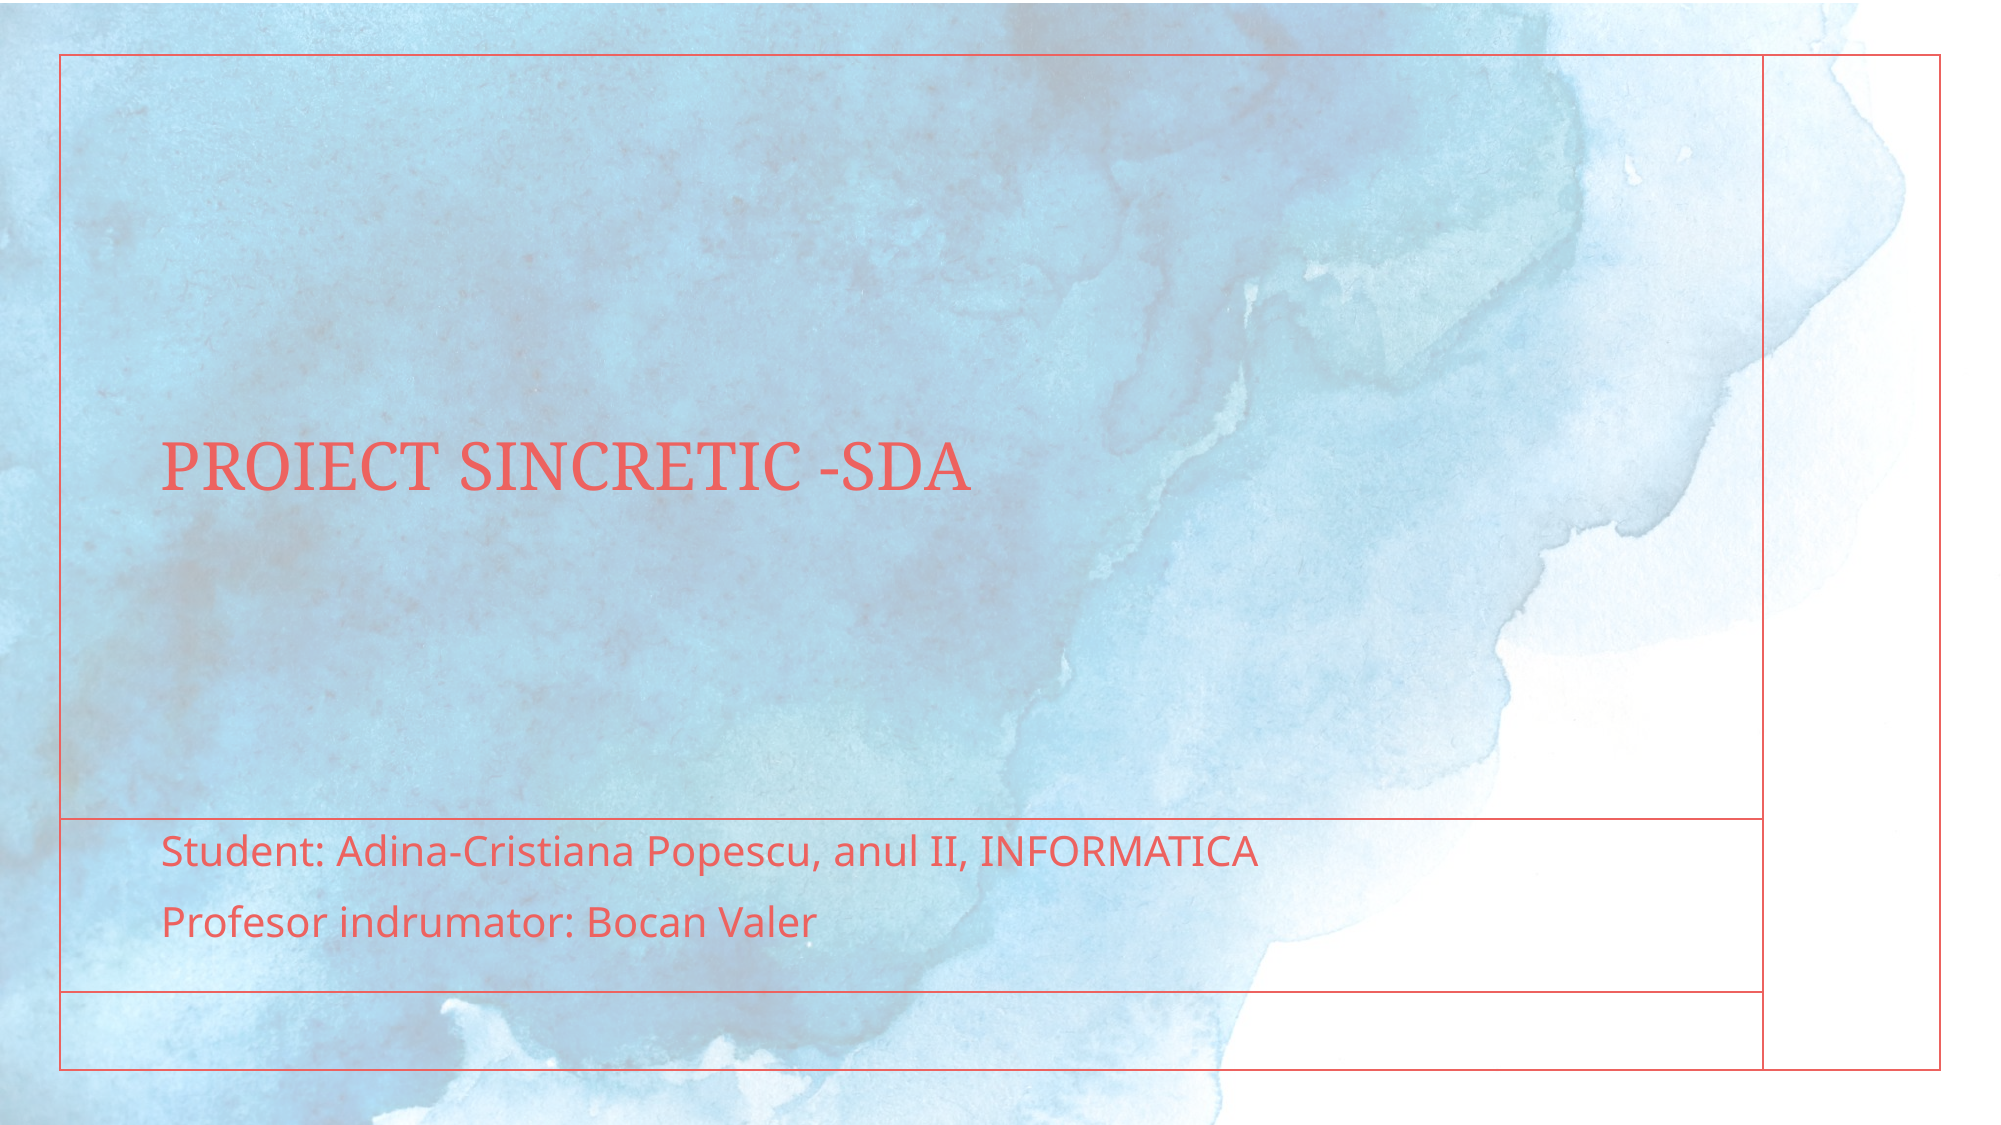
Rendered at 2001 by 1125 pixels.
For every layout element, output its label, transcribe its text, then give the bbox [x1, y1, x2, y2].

title PROIECT SINCRETIC -SDA [145, 137, 1449, 634]
subtitle Student: Adina-Cristiana Popescu, anul II, INFORMATICA Profesor indrumator: Bocan Valer [145, 820, 1574, 956]
picture [0, 3, 2000, 1125]
